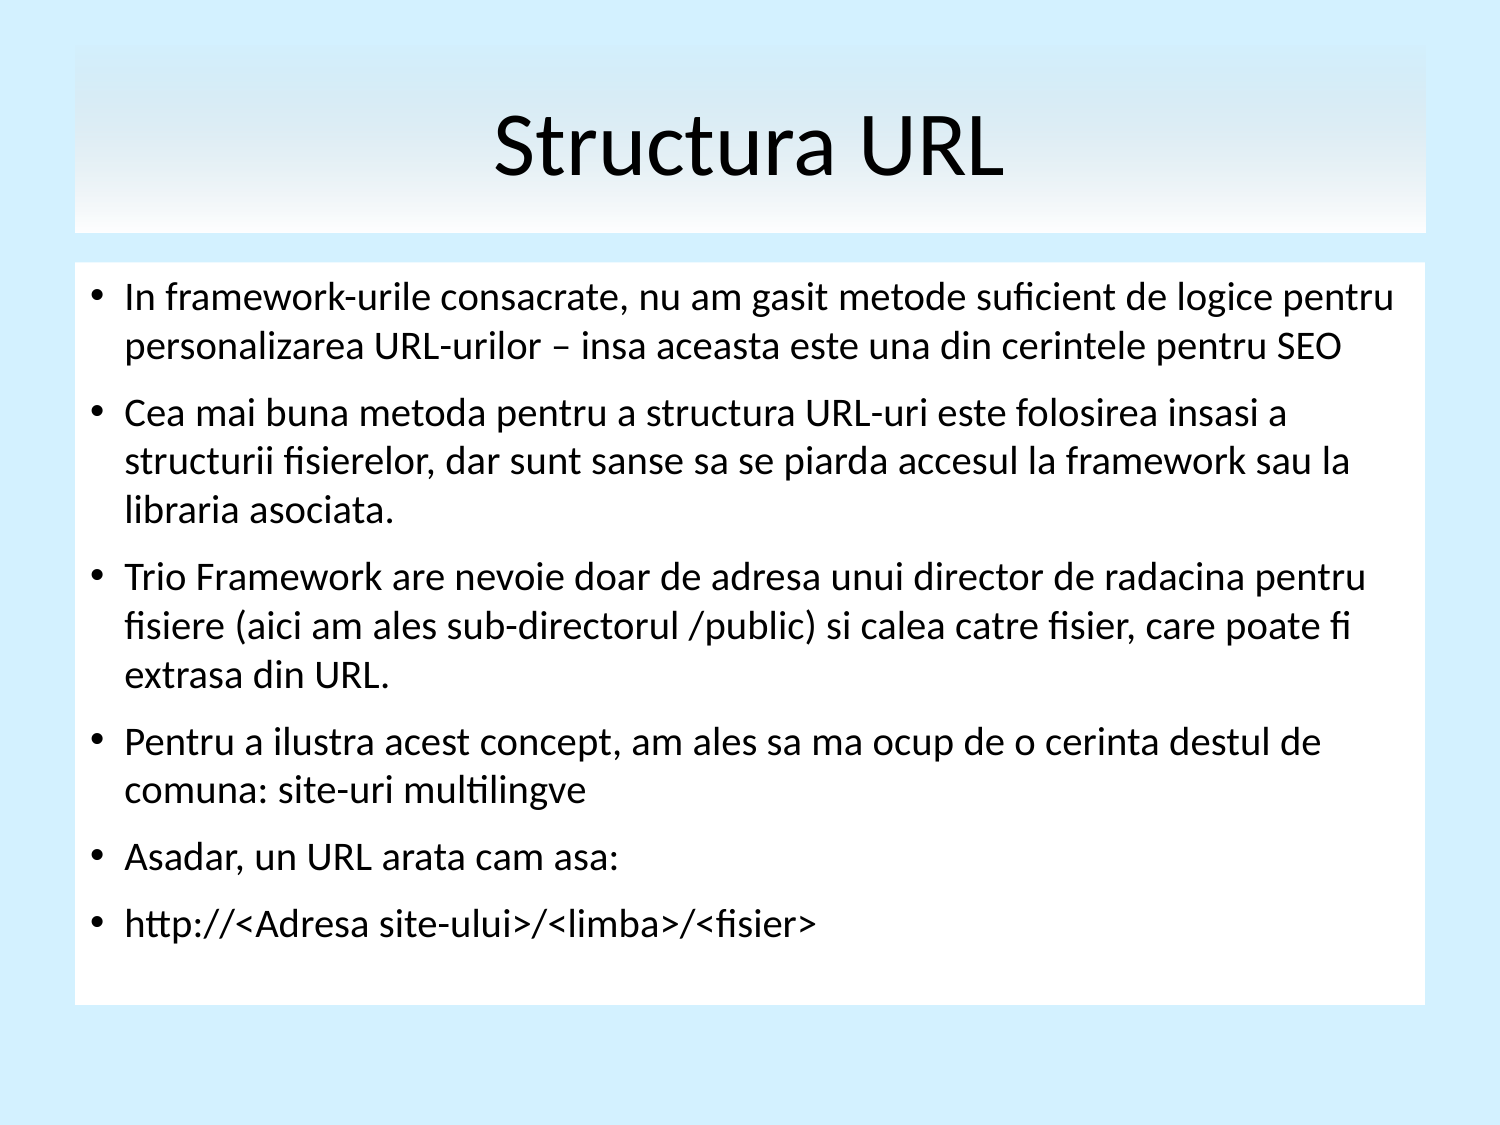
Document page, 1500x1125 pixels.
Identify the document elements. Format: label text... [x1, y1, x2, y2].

title Structura URL [75, 45, 1425, 233]
list In framework-urile consacrate, nu am gasit metode suficient de logice pentru personalizarea URL-urilor – insa aceasta este una din cerintele pentru SEO Cea mai buna metoda pentru a structura URL-uri este folosirea insasi a structurii fisierelor, dar sunt sanse sa se piarda accesul la framework sau la libraria asociata. Trio Framework are nevoie doar de adresa unui director de radacina pentru fisiere (aici am ales sub-directorul /public) si calea catre fisier, care poate fi extrasa din URL. Pentru a ilustra acest concept, am ales sa ma ocup de o cerinta destul de comuna: site-uri multilingve Asadar, un URL arata cam asa: http://<Adresa site-ului>/<limba>/<fisier> [75, 262, 1425, 1005]
